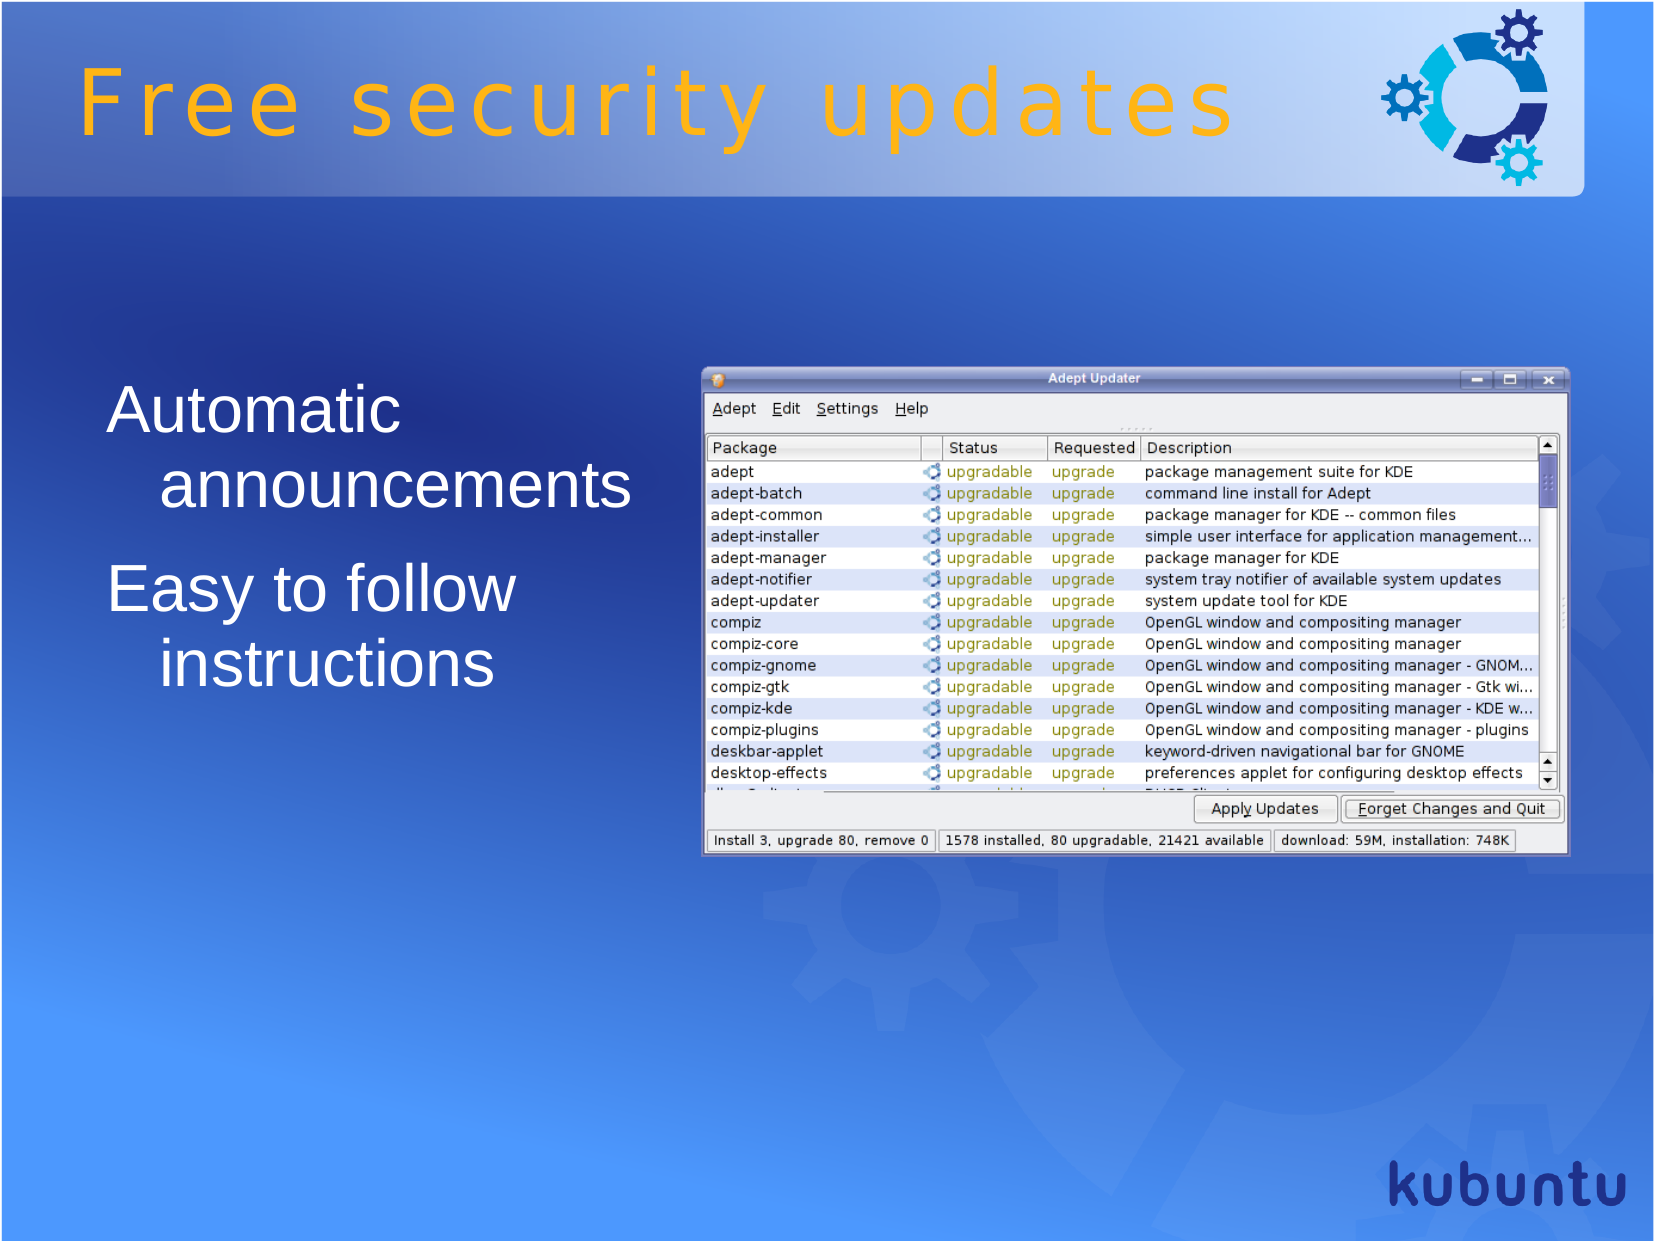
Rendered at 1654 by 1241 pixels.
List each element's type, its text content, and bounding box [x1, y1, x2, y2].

list Automatic announcements Easy to follow instructions [88, 372, 701, 799]
title Free security updates [76, 0, 1300, 207]
picture [0, 0, 1654, 1241]
